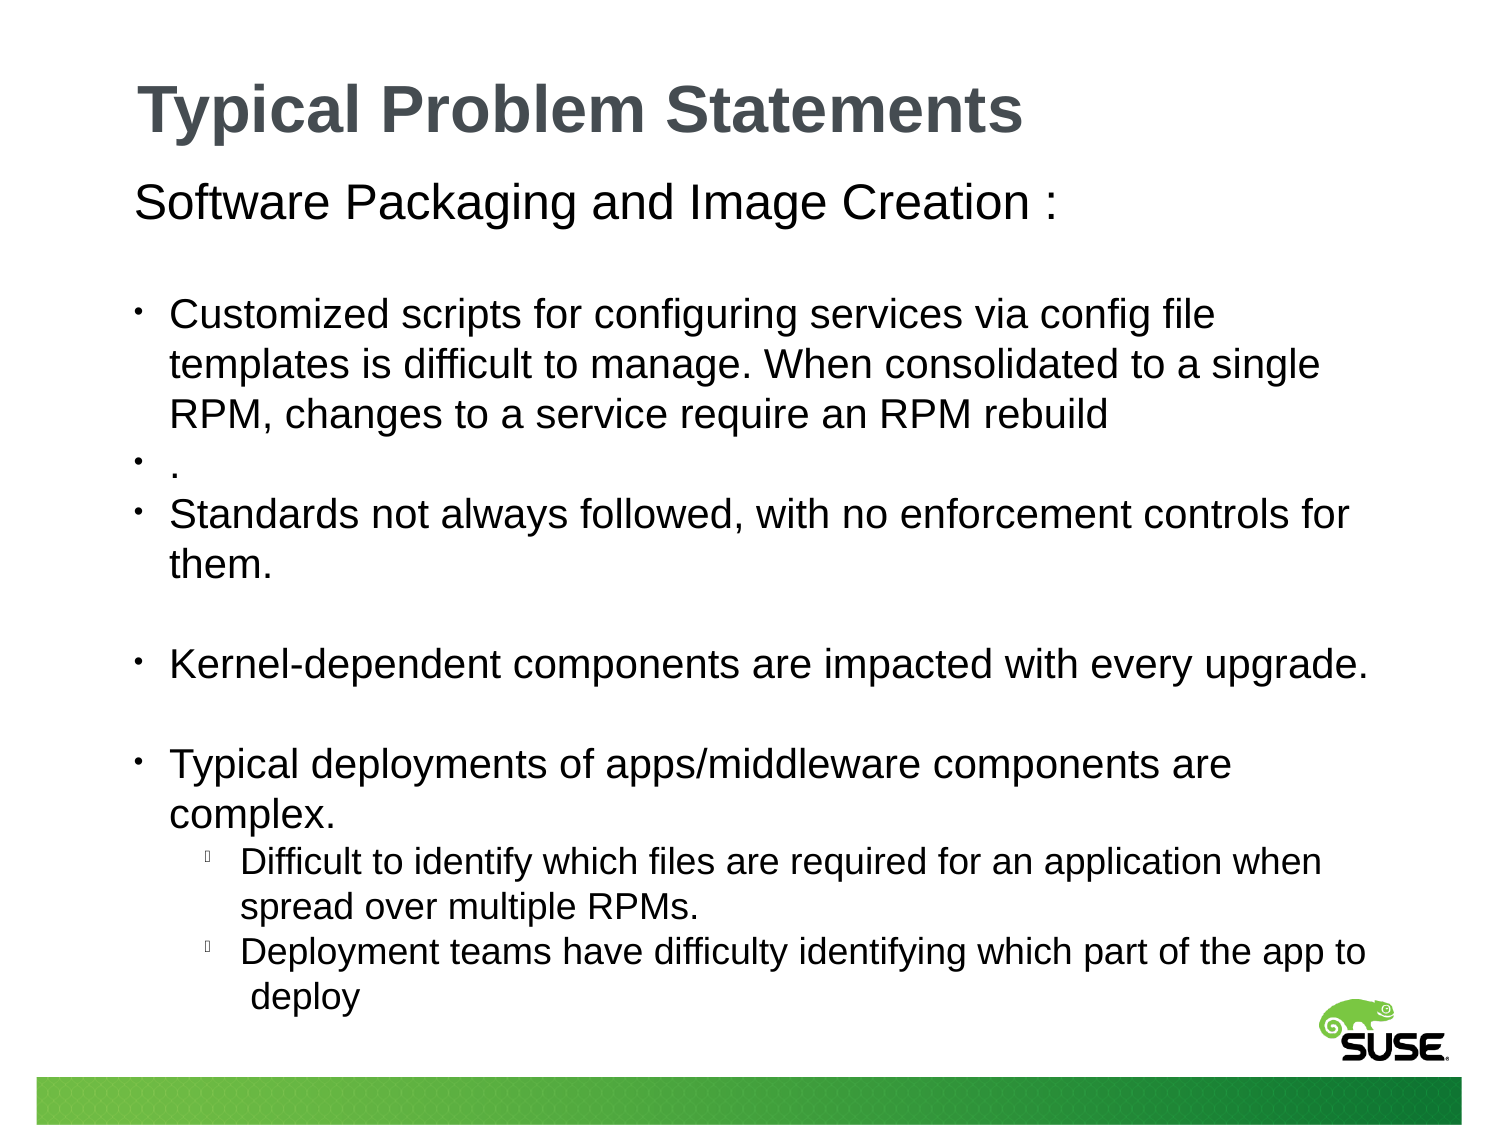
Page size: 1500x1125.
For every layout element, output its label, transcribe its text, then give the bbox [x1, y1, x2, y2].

text_box Software Packaging and Image Creation : Customized scripts for configuring services via config file templates is difficult to manage. When consolidated to a single RPM, changes to a service require an RPM rebuild . Standards not always followed, with no enforcement controls for them. Kernel-dependent components are impacted with every upgrade. Typical deployments of apps/middleware components are complex. Difficult to identify which files are required for an application when spread over multiple RPMs. Deployment teams have difficulty identifying which part of the app to deploy [133, 174, 1371, 1040]
picture [36, 1077, 1462, 1125]
text_box Typical Problem Statements [137, 12, 1374, 200]
picture [1319, 999, 1449, 1061]
